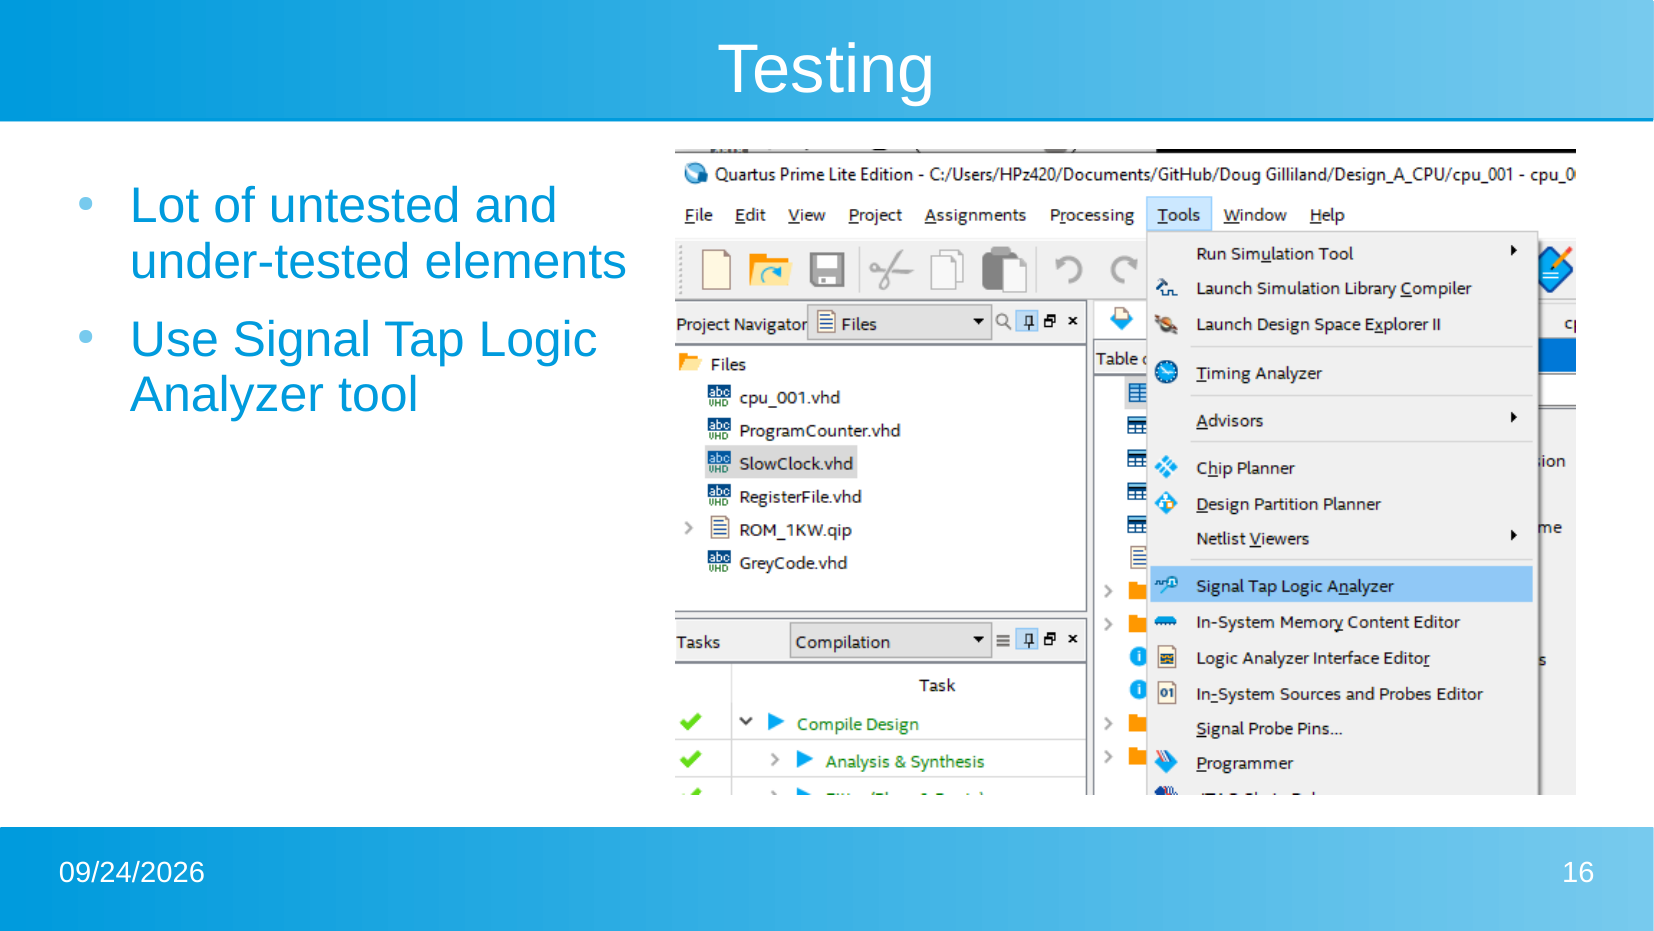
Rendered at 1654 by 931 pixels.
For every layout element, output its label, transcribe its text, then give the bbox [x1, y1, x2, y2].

title Testing [59, 29, 1595, 108]
picture [675, 149, 1576, 795]
list Lot of untested and under-tested elements Use Signal Tap Logic Analyzer tool [59, 177, 675, 768]
